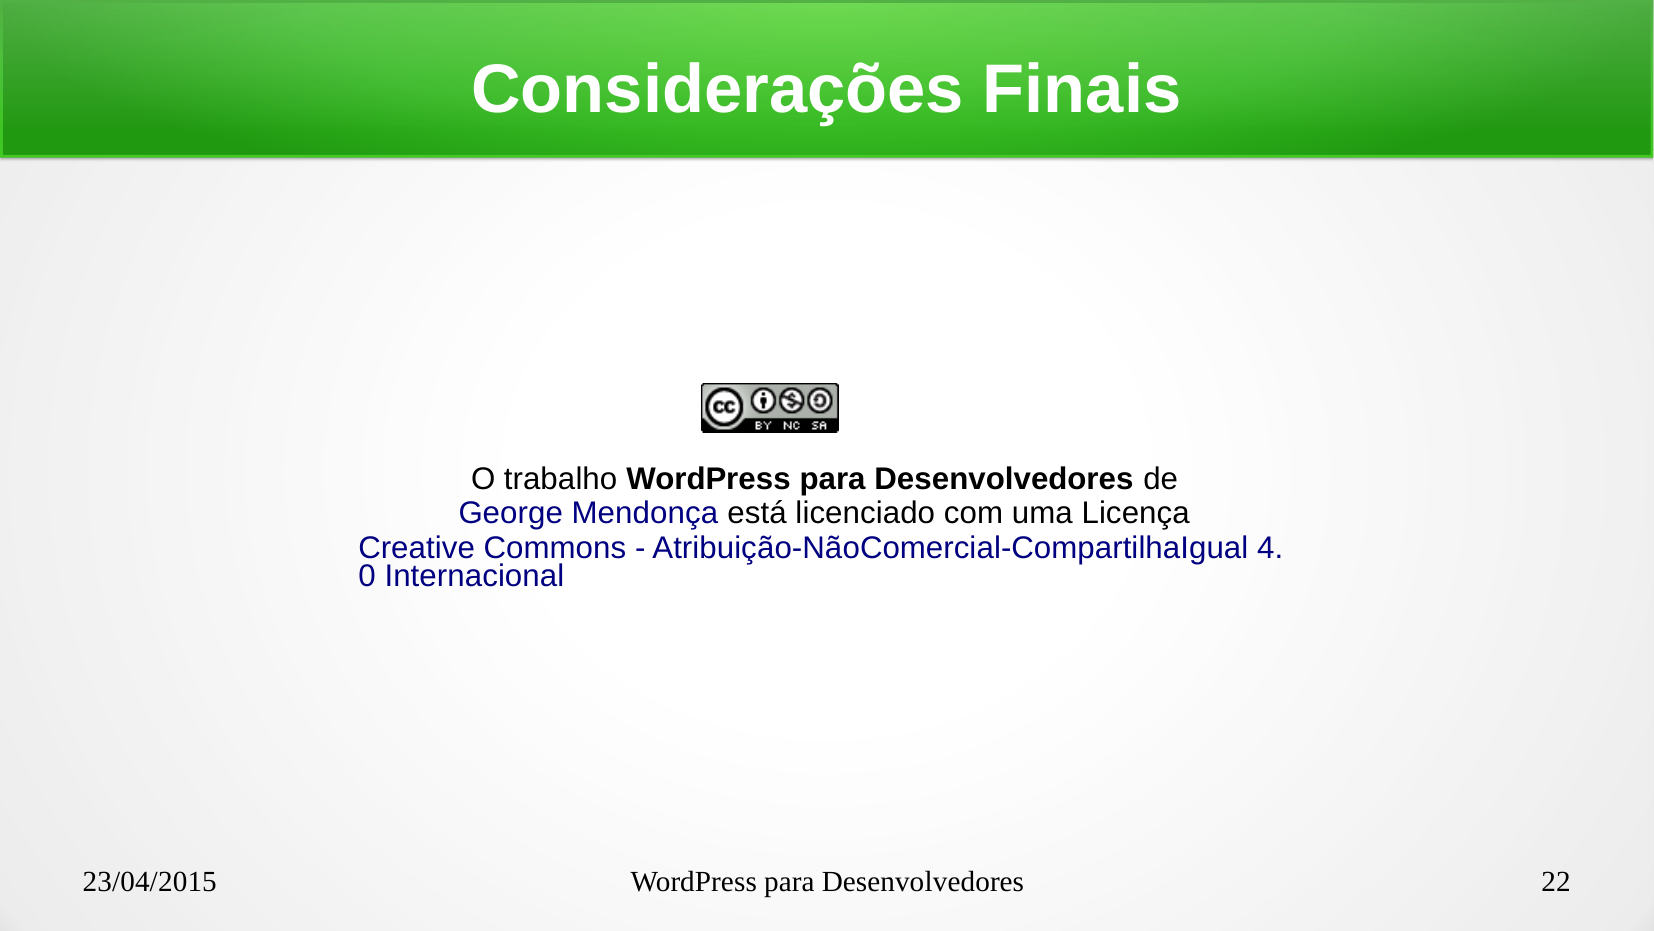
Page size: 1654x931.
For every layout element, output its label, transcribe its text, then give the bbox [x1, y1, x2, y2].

title Considerações Finais [82, 35, 1571, 142]
picture [701, 383, 839, 433]
text_box O trabalho WordPress para Desenvolvedores de George Mendonça está licenciado com uma Licença Creative Commons - Atribuição-NãoComercial-CompartilhaIgual 4.0 Internacional [343, 453, 1315, 575]
